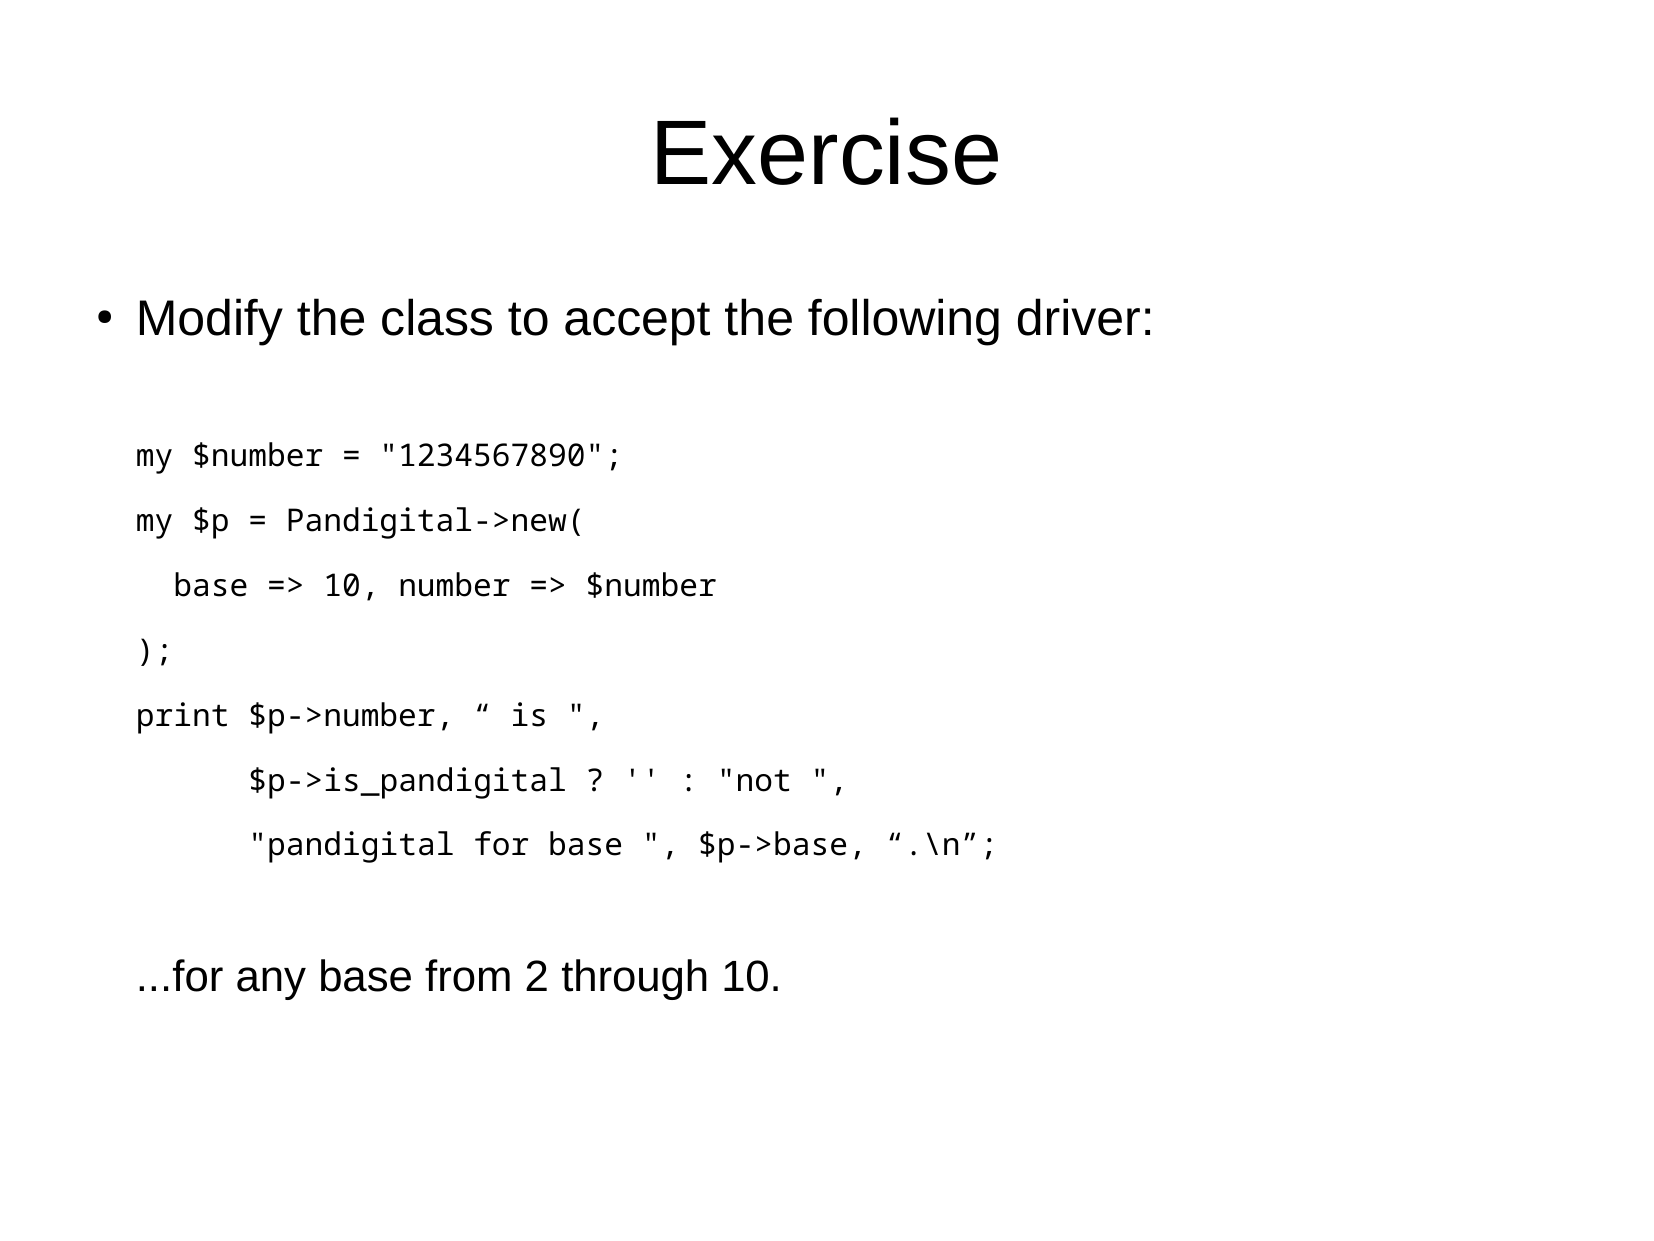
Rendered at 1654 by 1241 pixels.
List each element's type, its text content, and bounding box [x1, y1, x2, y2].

list Modify the class to accept the following driver: my $number = "1234567890"; my $p = Pandigital->new( base => 10, number => $number ); print $p->number, “ is ", $p->is_pandigital ? '' : "not ", "pandigital for base ", $p->base, “.\n”; ...for any base from 2 through 10. [82, 290, 1571, 1010]
title Exercise [82, 49, 1571, 257]
